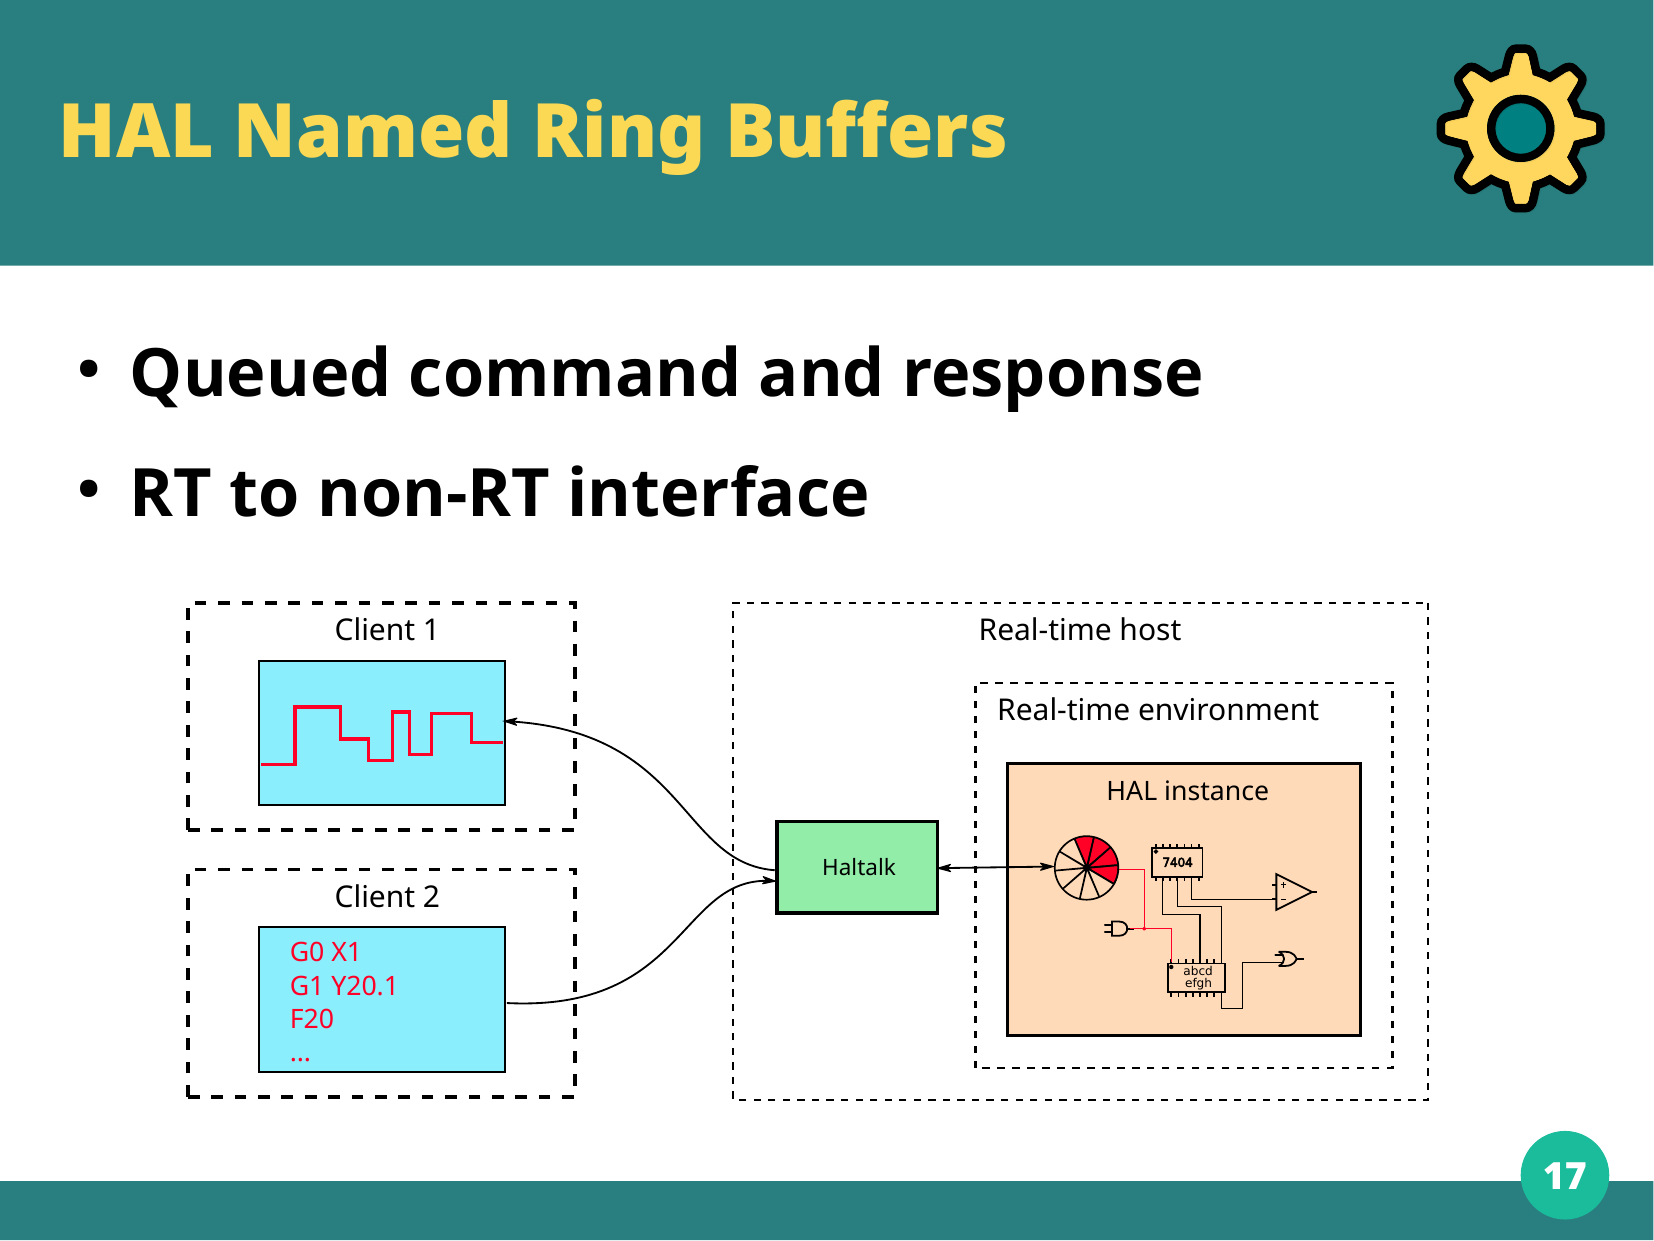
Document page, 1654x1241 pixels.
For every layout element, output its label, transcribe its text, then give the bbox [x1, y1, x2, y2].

list Queued command and response RT to non-RT interface [59, 324, 1595, 1152]
title HAL Named Ring Buffers [59, 49, 1595, 207]
picture [159, 340, 1495, 1241]
